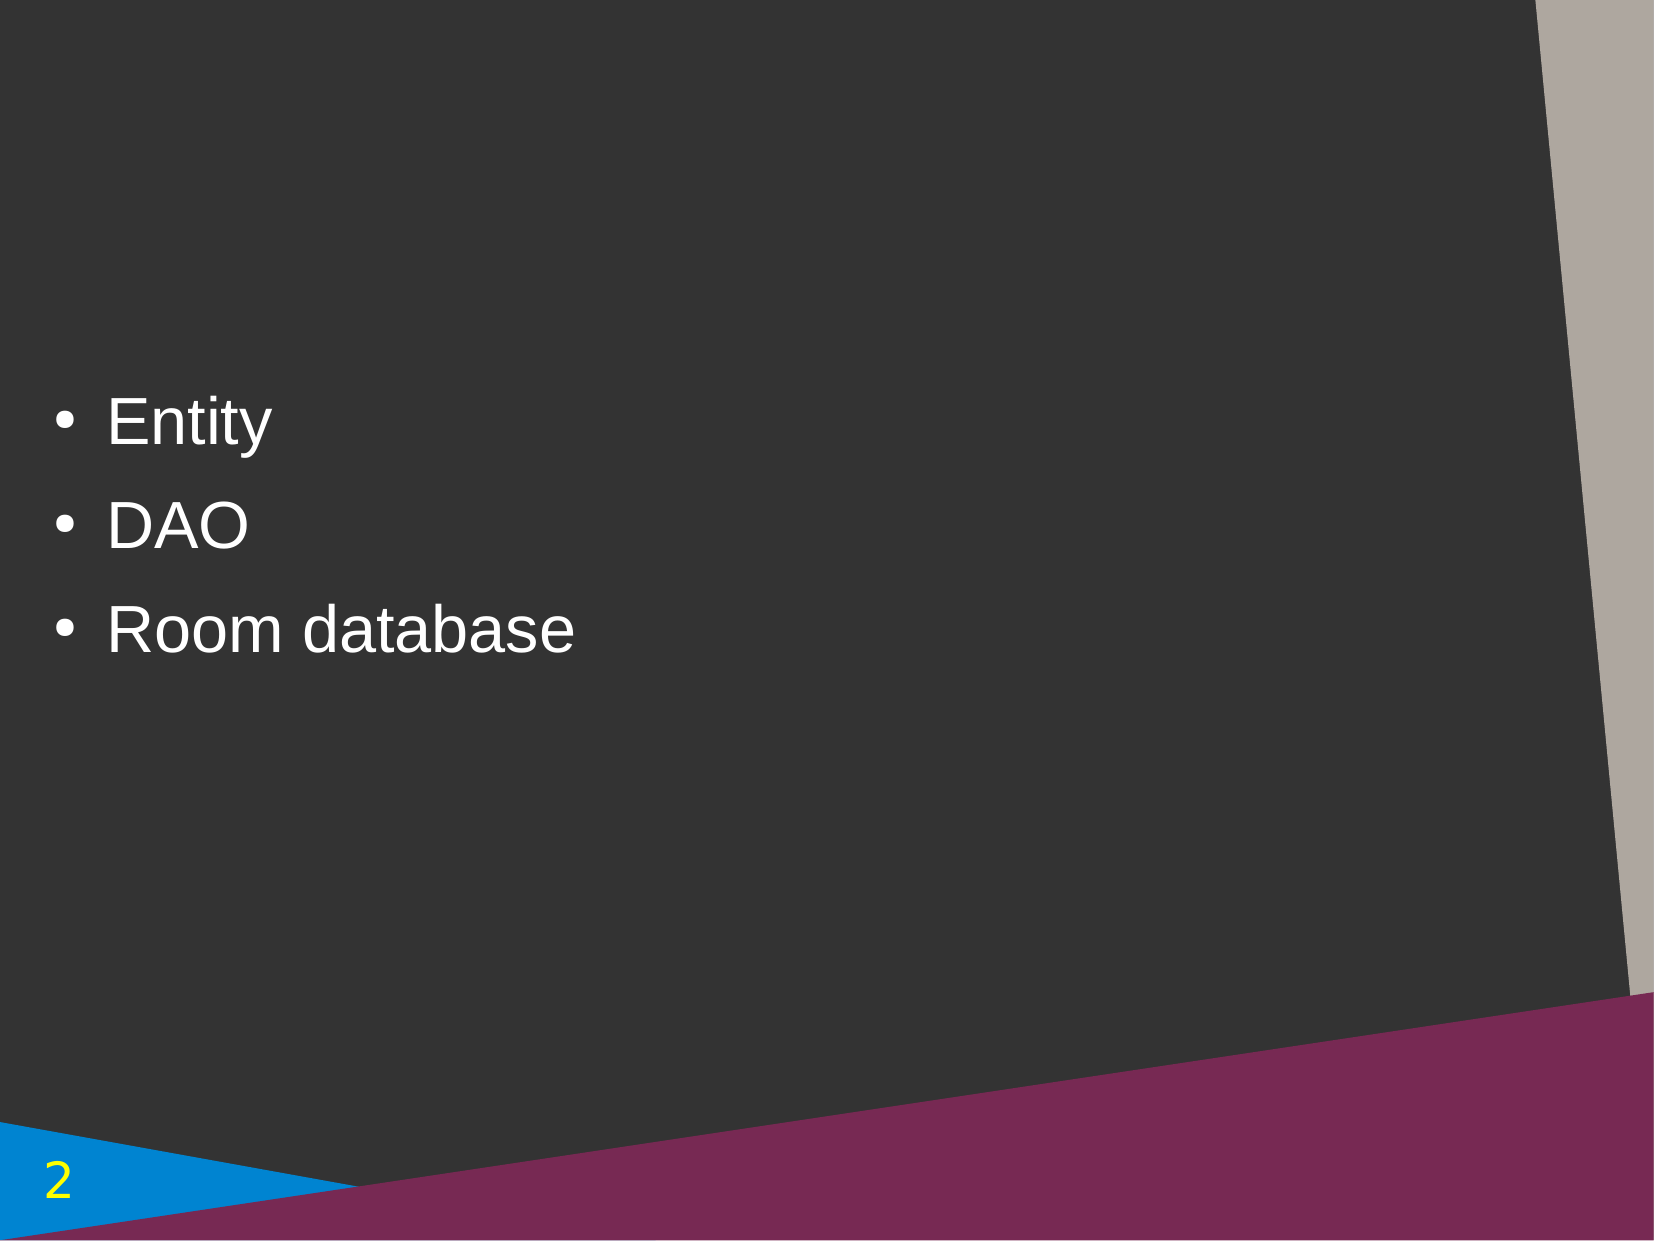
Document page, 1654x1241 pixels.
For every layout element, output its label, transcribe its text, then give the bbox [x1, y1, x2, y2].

list Entity DAO Room database [35, 59, 1524, 993]
